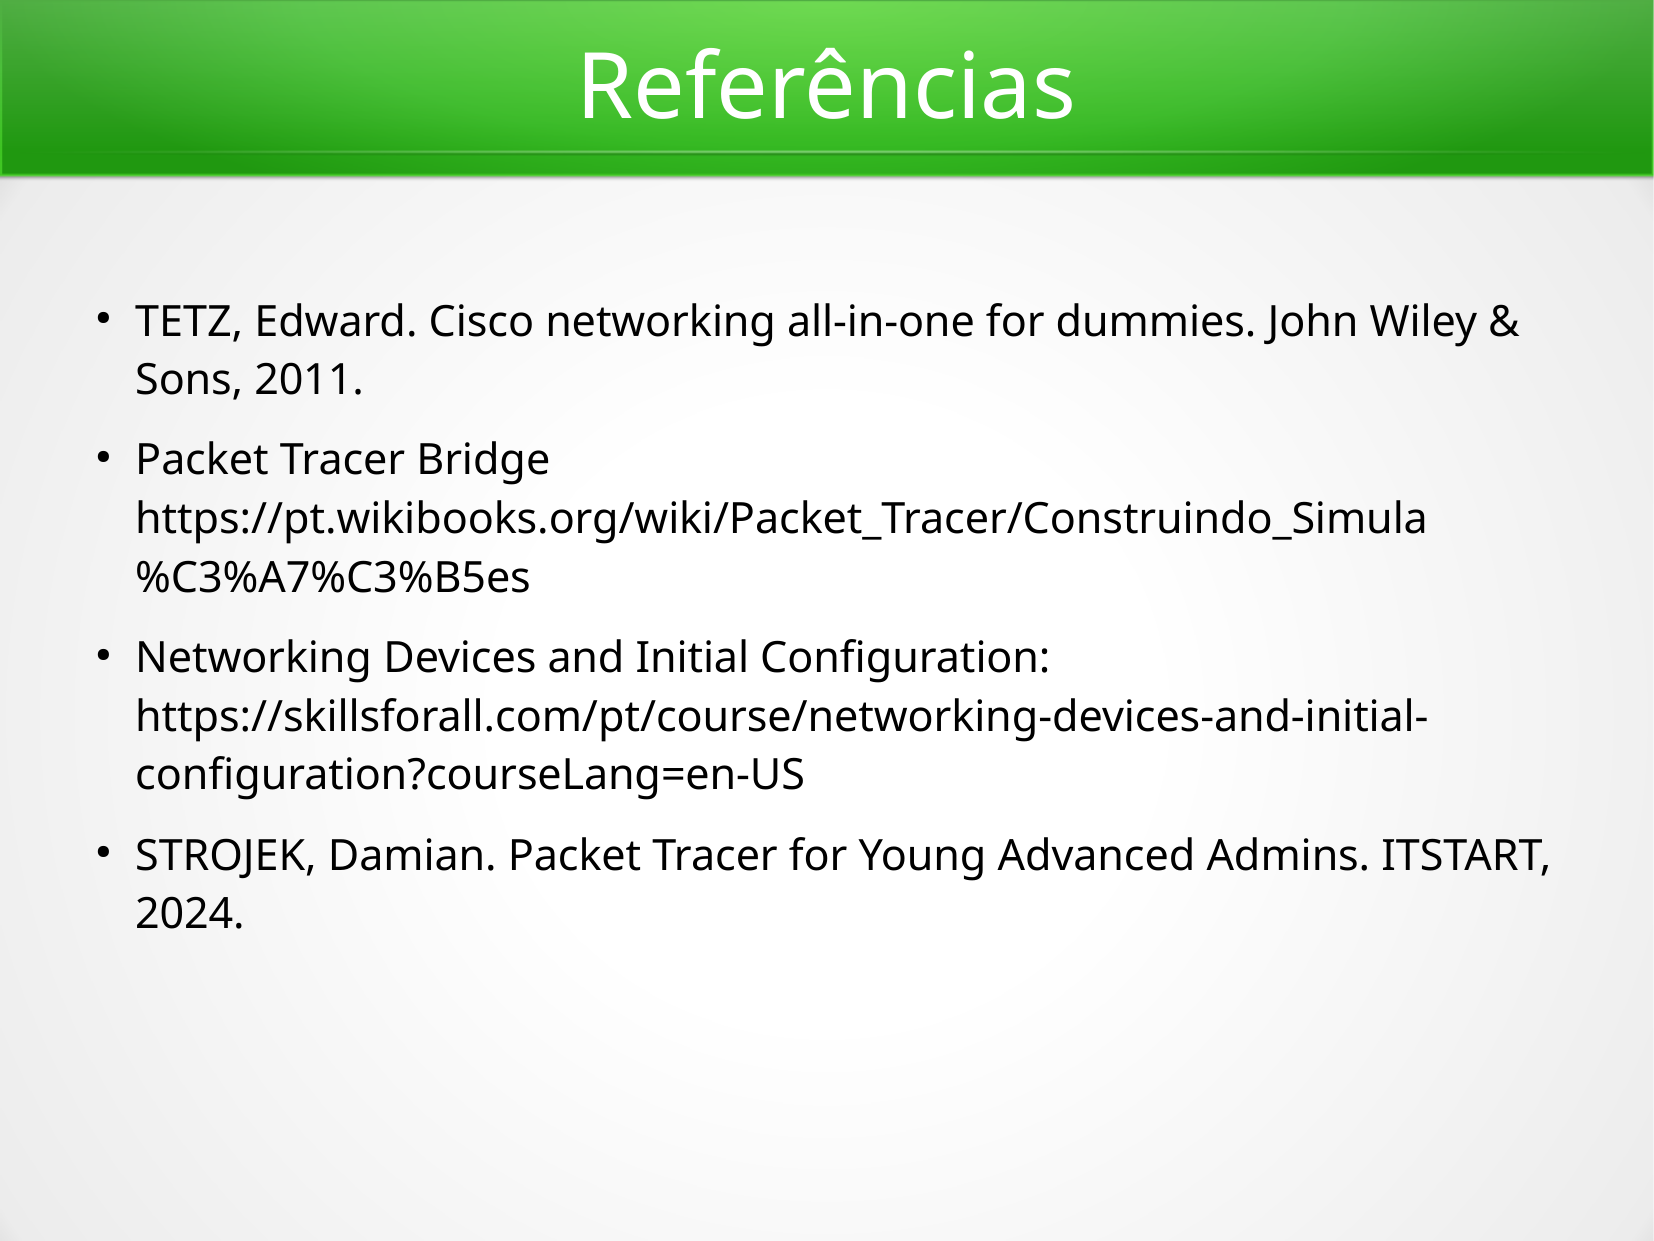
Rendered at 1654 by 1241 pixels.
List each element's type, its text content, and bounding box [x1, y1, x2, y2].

title Referências [82, 11, 1571, 154]
list TETZ, Edward. Cisco networking all-in-one for dummies. John Wiley & Sons, 2011. Packet Tracer Bridge https://pt.wikibooks.org/wiki/Packet_Tracer/Construindo_Simula%C3%A7%C3%B5es Networking Devices and Initial Configuration: https://skillsforall.com/pt/course/networking-devices-and-initial-configuration?courseLang=en-US STROJEK, Damian. Packet Tracer for Young Advanced Admins. ITSTART, 2024. [82, 290, 1571, 1010]
picture [0, 0, 1654, 1241]
